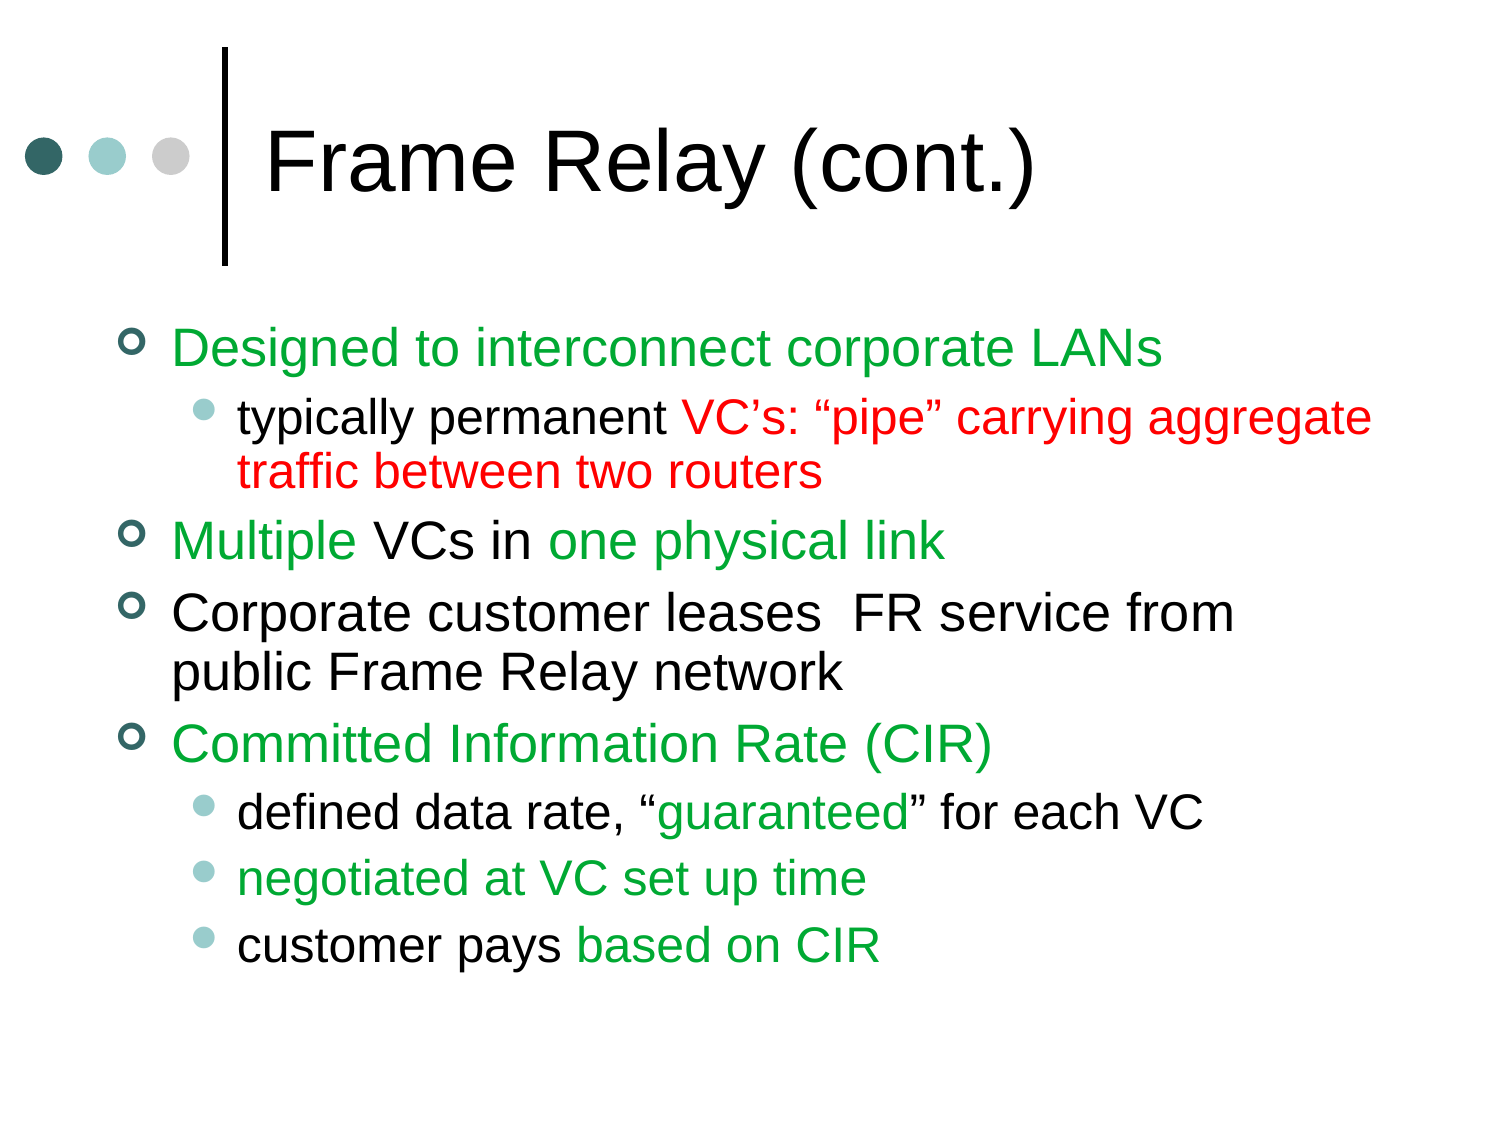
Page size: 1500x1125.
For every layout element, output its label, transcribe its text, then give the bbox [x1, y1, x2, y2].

list Designed to interconnect corporate LANs typically permanent VC’s: “pipe” carrying aggregate traffic between two routers Multiple VCs in one physical link Corporate customer leases FR service from public Frame Relay network Committed Information Rate (CIR) defined data rate, “guaranteed” for each VC negotiated at VC set up time customer pays based on CIR [100, 312, 1400, 988]
title Frame Relay (cont.) [249, 31, 1401, 282]
